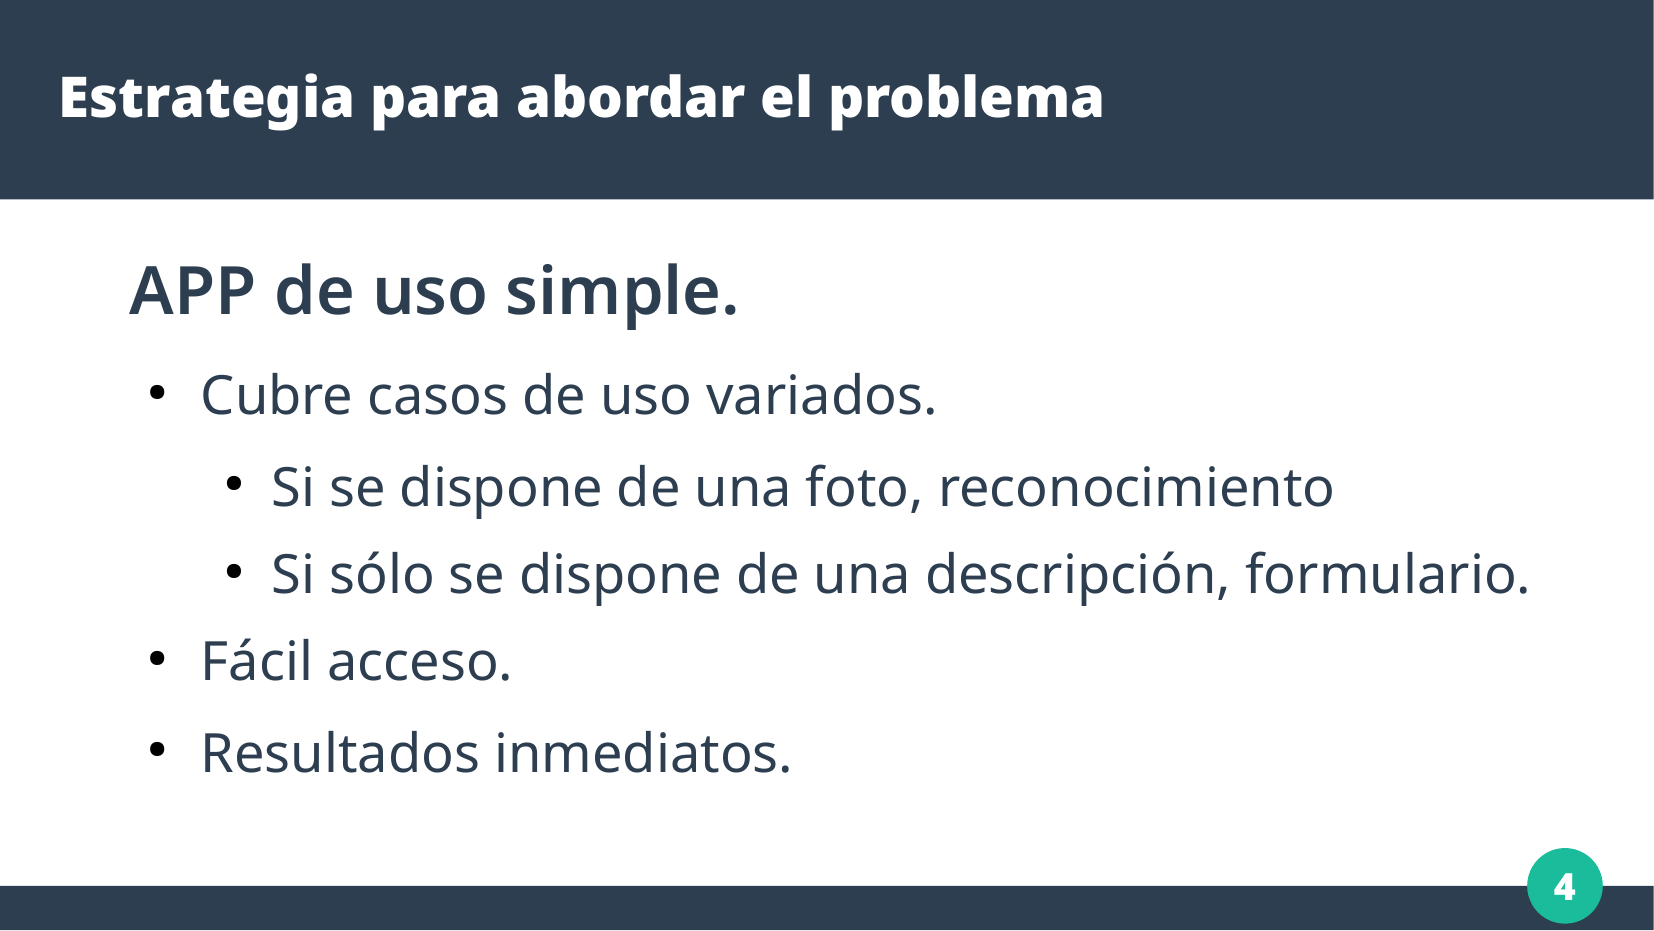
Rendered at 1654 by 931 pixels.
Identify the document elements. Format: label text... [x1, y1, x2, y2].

list APP de uso simple. Cubre casos de uso variados. Si se dispone de una foto, reconocimiento Si sólo se dispone de una descripción, formulario. Fácil acceso. Resultados inmediatos. [59, 243, 1595, 864]
title Estrategia para abordar el problema [59, 37, 1595, 156]
